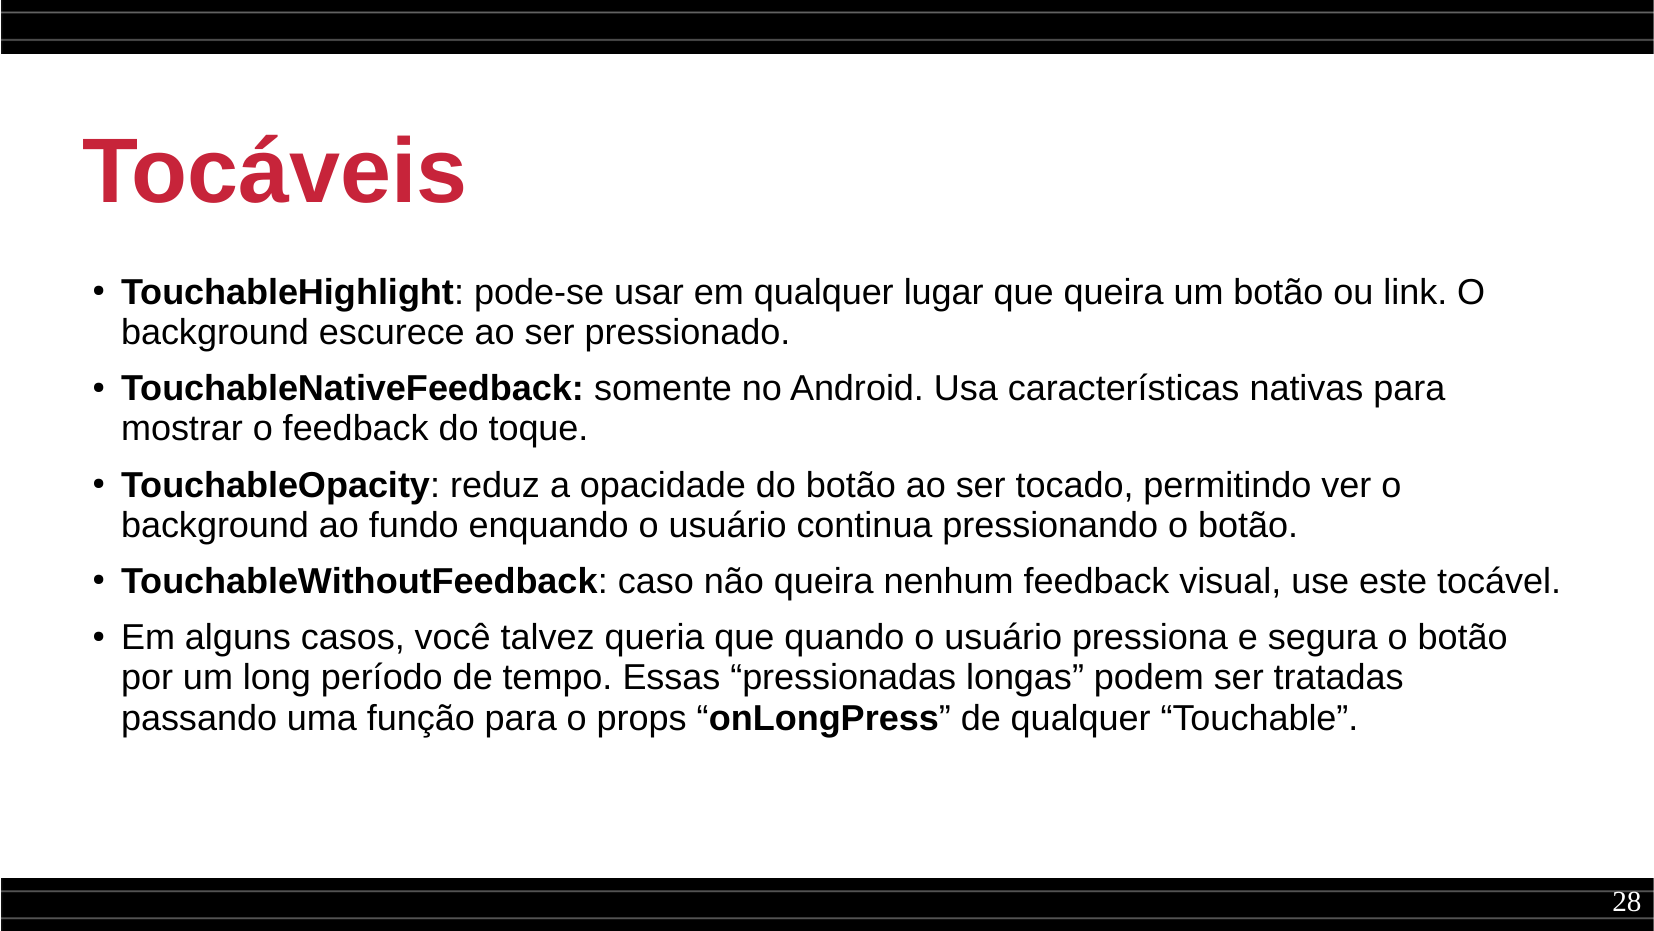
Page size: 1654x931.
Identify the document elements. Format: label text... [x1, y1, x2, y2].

title Tocáveis [82, 92, 1571, 249]
picture [1, 0, 1654, 54]
picture [1, 878, 1654, 931]
list TouchableHighlight: pode-se usar em qualquer lugar que queira um botão ou link. O background escurece ao ser pressionado. TouchableNativeFeedback: somente no Android. Usa características nativas para mostrar o feedback do toque. TouchableOpacity: reduz a opacidade do botão ao ser tocado, permitindo ver o background ao fundo enquando o usuário continua pressionando o botão. TouchableWithoutFeedback: caso não queira nenhum feedback visual, use este tocável. Em alguns casos, você talvez queria que quando o usuário pressiona e segura o botão por um long período de tempo. Essas “pressionadas longas” podem ser tratadas passando uma função para o props “onLongPress” de qualquer “Touchable”. [82, 271, 1571, 758]
